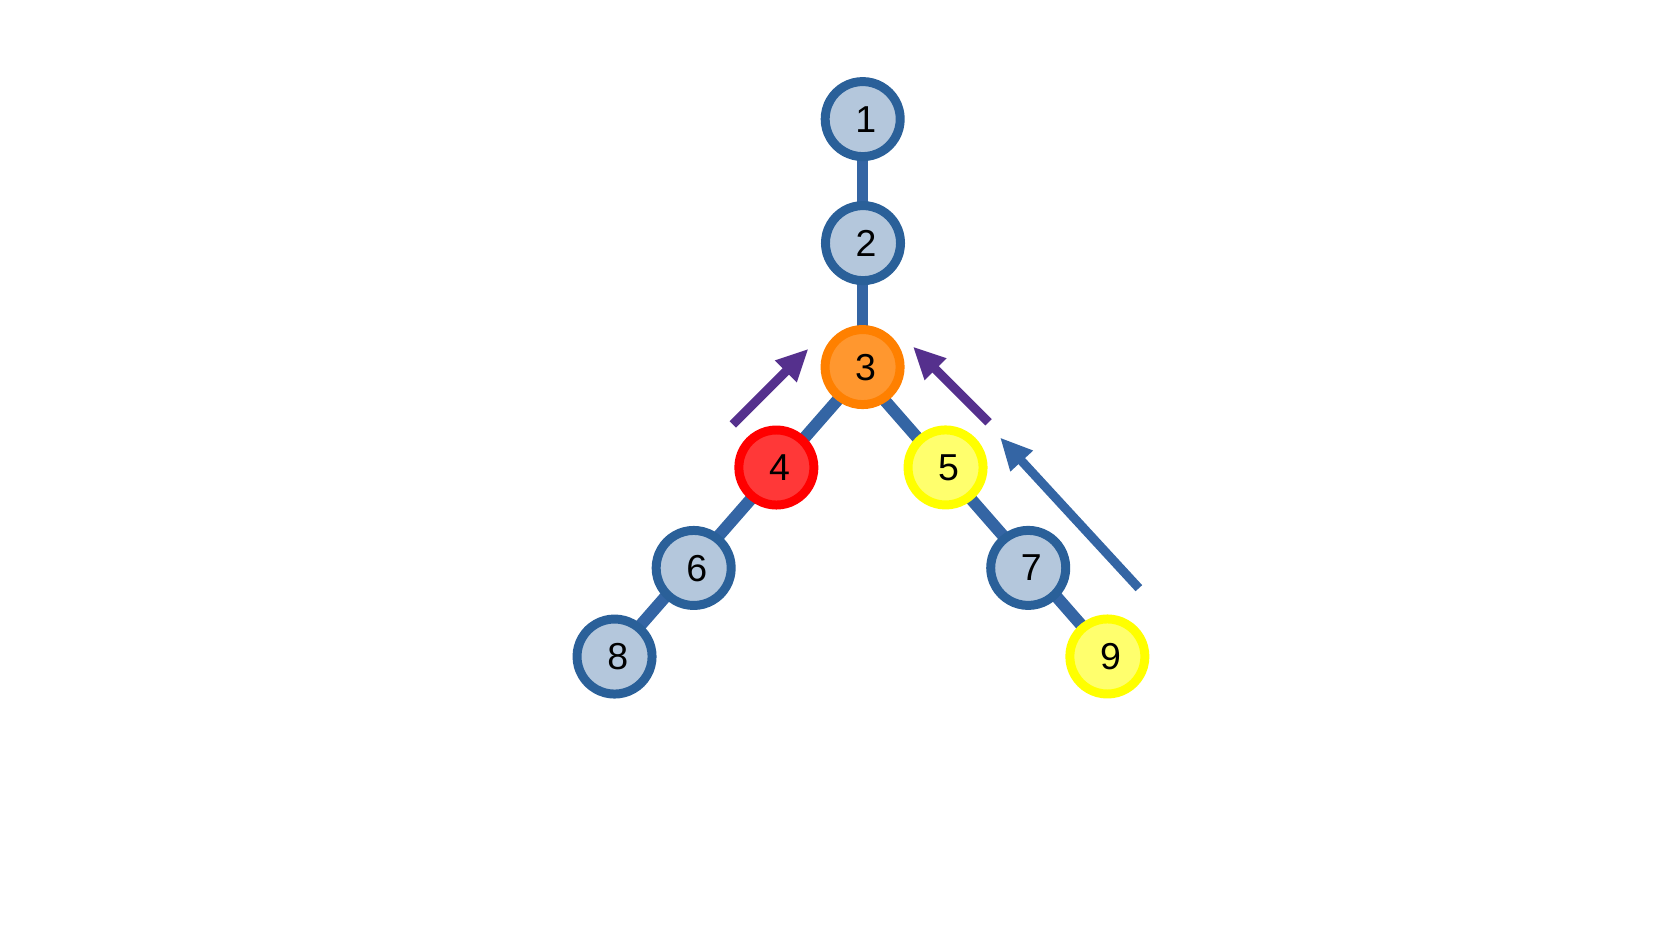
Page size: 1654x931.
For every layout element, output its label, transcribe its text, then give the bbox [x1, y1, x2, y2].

text_box 6 [656, 530, 732, 606]
text_box 7 [990, 530, 1066, 606]
text_box 5 [908, 429, 984, 505]
text_box 2 [825, 205, 901, 281]
text_box 8 [577, 619, 653, 695]
text_box 9 [1069, 618, 1145, 695]
text_box 1 [825, 81, 901, 157]
text_box 4 [738, 429, 814, 506]
text_box 3 [825, 329, 901, 405]
